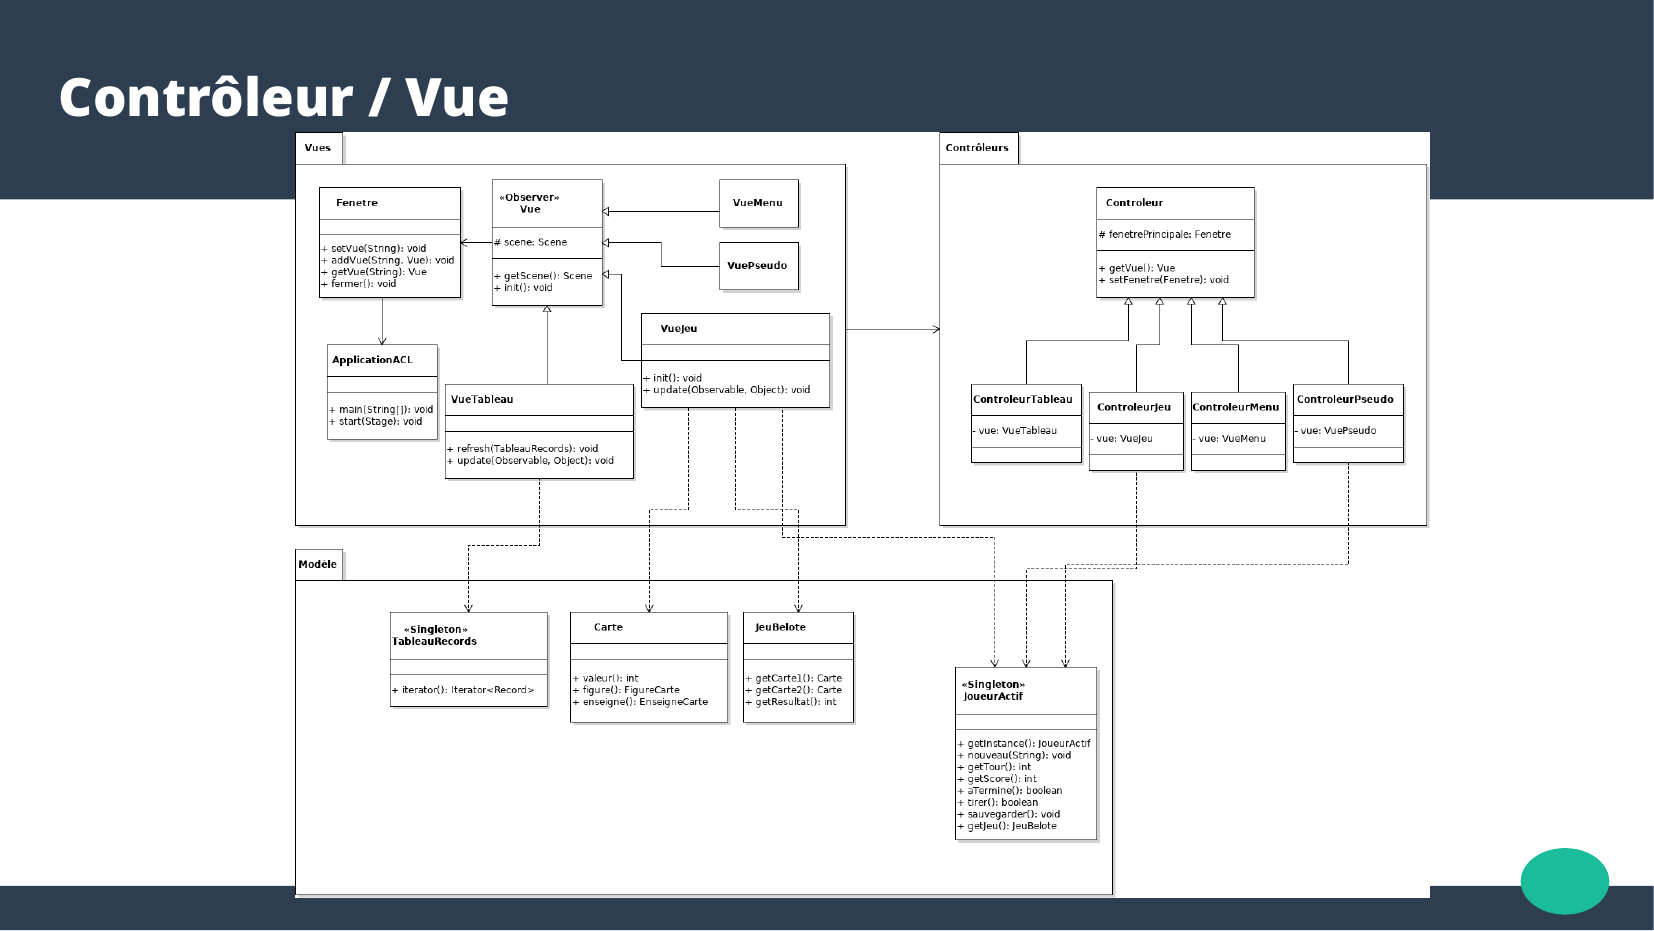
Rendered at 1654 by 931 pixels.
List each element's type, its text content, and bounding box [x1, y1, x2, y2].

title Contrôleur / Vue [59, 37, 1595, 156]
picture [295, 132, 1430, 898]
